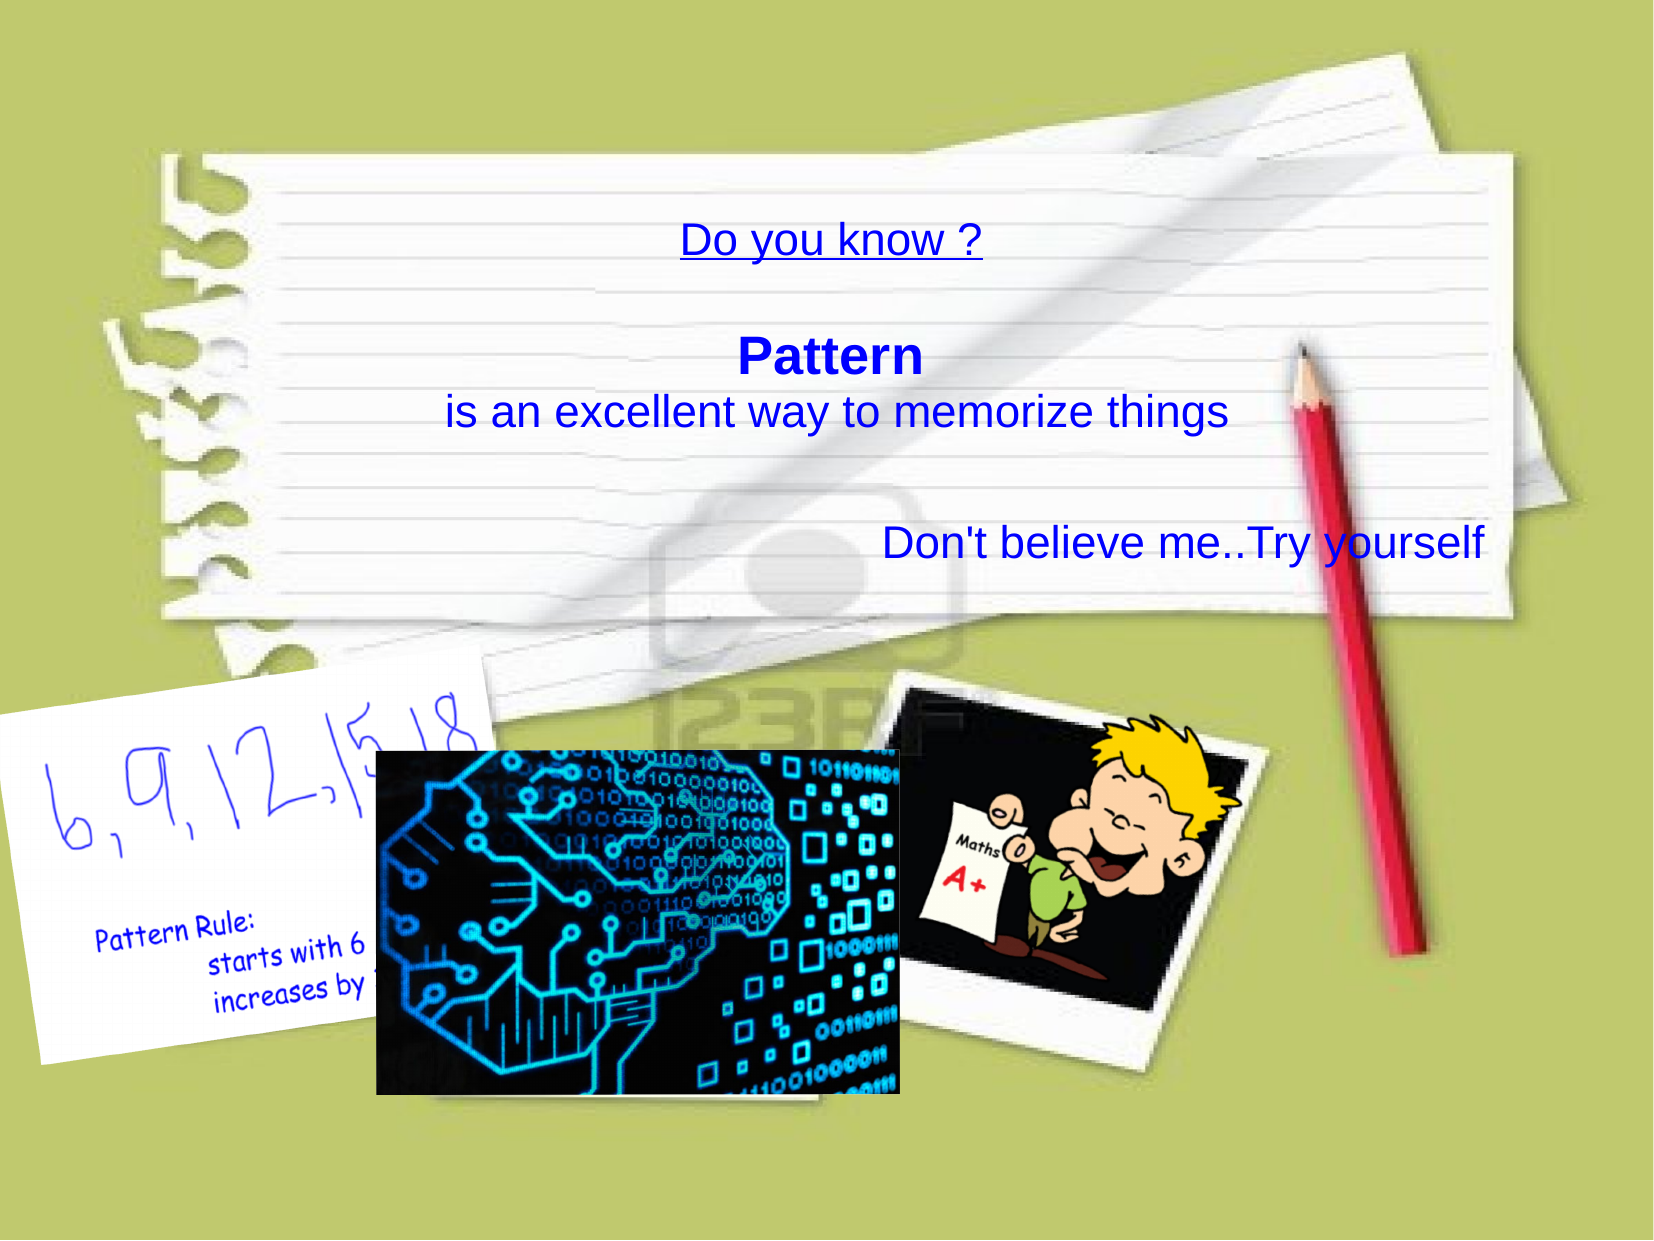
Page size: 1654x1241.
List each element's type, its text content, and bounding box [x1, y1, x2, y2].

text_box Don't believe me..Try yourself [866, 510, 1501, 627]
picture [0, 0, 1654, 1240]
text_box Do you know ? Pattern is an excellent way to memorize things [417, 206, 1246, 445]
